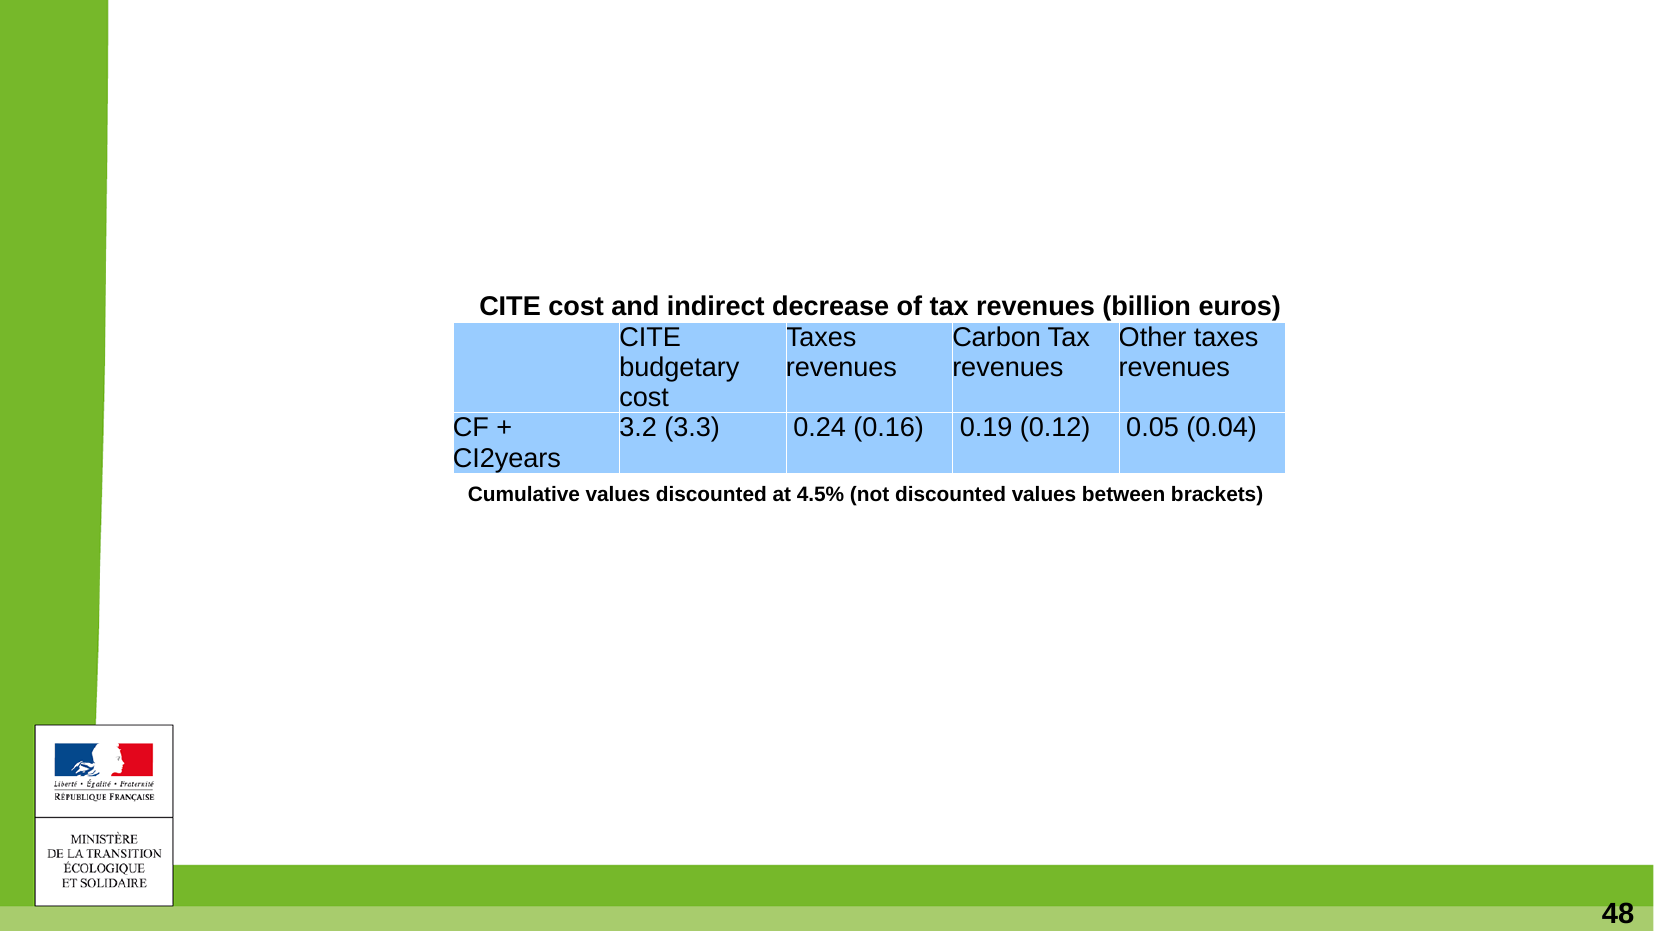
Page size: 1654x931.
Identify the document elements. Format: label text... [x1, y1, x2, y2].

table_cell CF + CI2years [454, 413, 619, 473]
text_box CITE cost and indirect decrease of tax revenues (billion euros) [408, 290, 1312, 352]
table_cell 0.19 (0.12) [953, 413, 1119, 473]
table_header Carbon Tax revenues [953, 352, 1119, 412]
table_cell 0.24 (0.16) [787, 413, 952, 473]
table_cell 3.2 (3.3) [620, 413, 786, 473]
text_box Cumulative values discounted at 4.5% (not discounted values between brackets) [397, 482, 1300, 544]
table_header CITE budgetary cost [620, 352, 786, 412]
table_header [454, 352, 619, 412]
table_cell 0.05 (0.04) [1120, 413, 1285, 473]
picture [0, 0, 1654, 931]
table_header Other taxes revenues [1120, 352, 1285, 412]
table_header Taxes revenues [787, 352, 952, 412]
